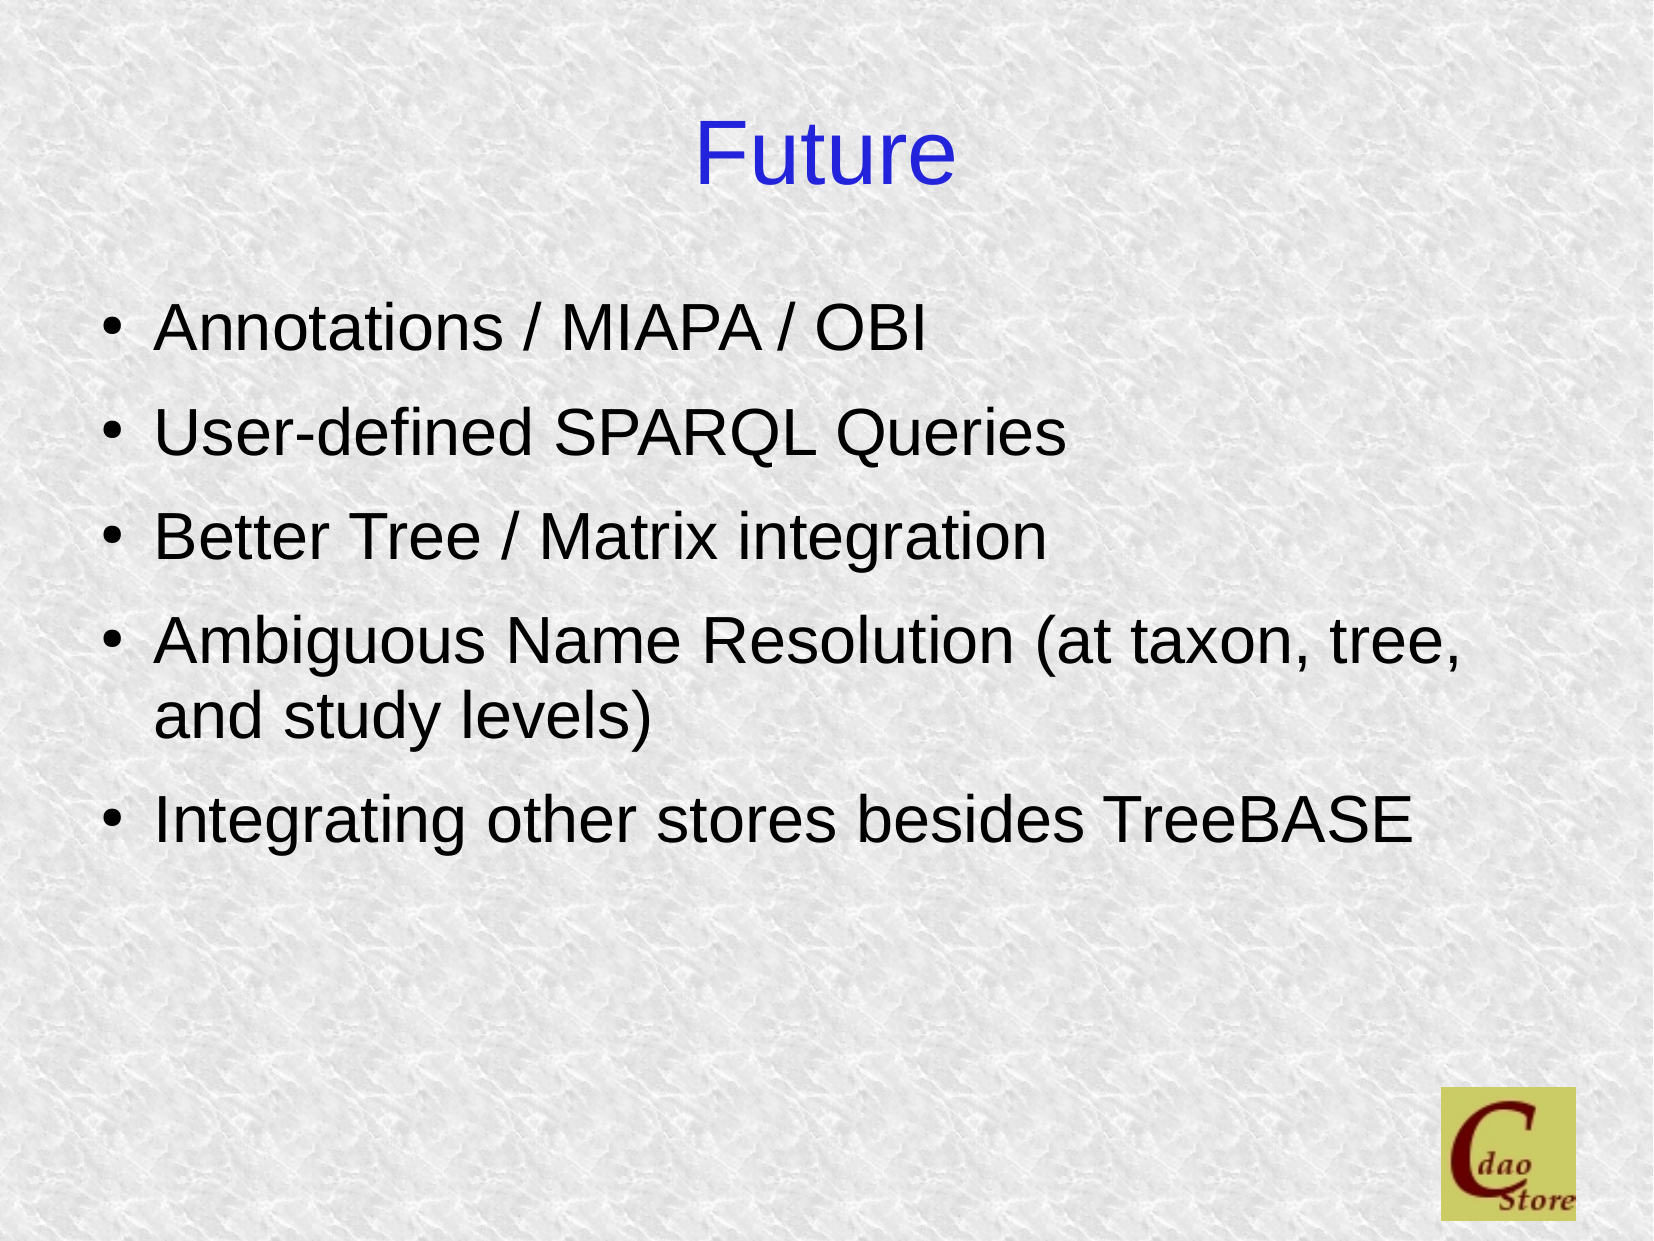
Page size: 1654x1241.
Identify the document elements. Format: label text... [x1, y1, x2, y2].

picture [0, 0, 1654, 1241]
list Annotations / MIAPA / OBI User-defined SPARQL Queries Better Tree / Matrix integration Ambiguous Name Resolution (at taxon, tree, and study levels) Integrating other stores besides TreeBASE [82, 290, 1571, 1109]
title Future [82, 49, 1571, 257]
